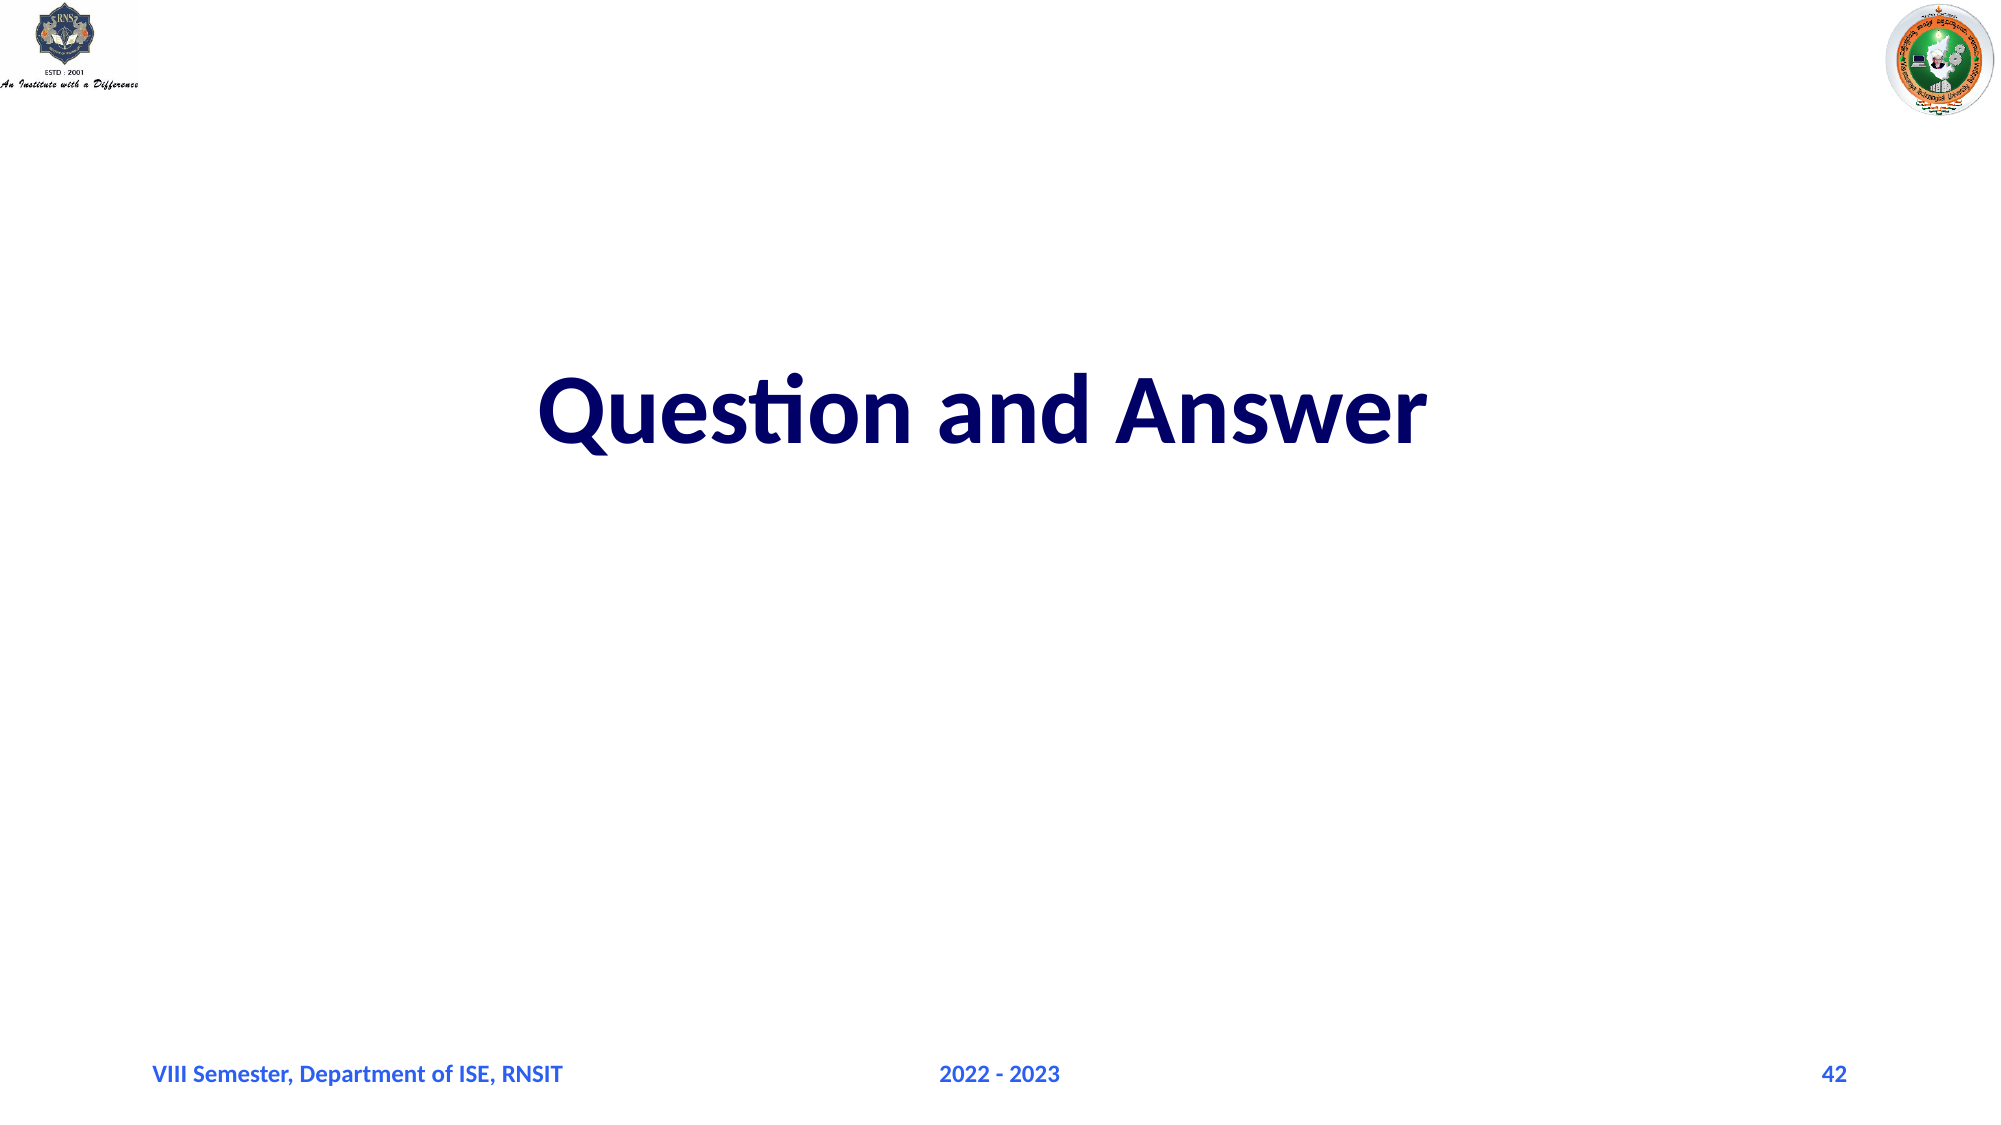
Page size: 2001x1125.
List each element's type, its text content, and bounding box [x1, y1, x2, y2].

title Question and Answer [456, 349, 1512, 513]
slide_number <number> [1412, 1042, 1863, 1103]
picture [0, 0, 138, 90]
picture [1882, 2, 1997, 117]
slide_number VIII Semester, Department of ISE, RNSIT [137, 1042, 662, 1103]
footer 2022 - 2023 [662, 1042, 1338, 1103]
